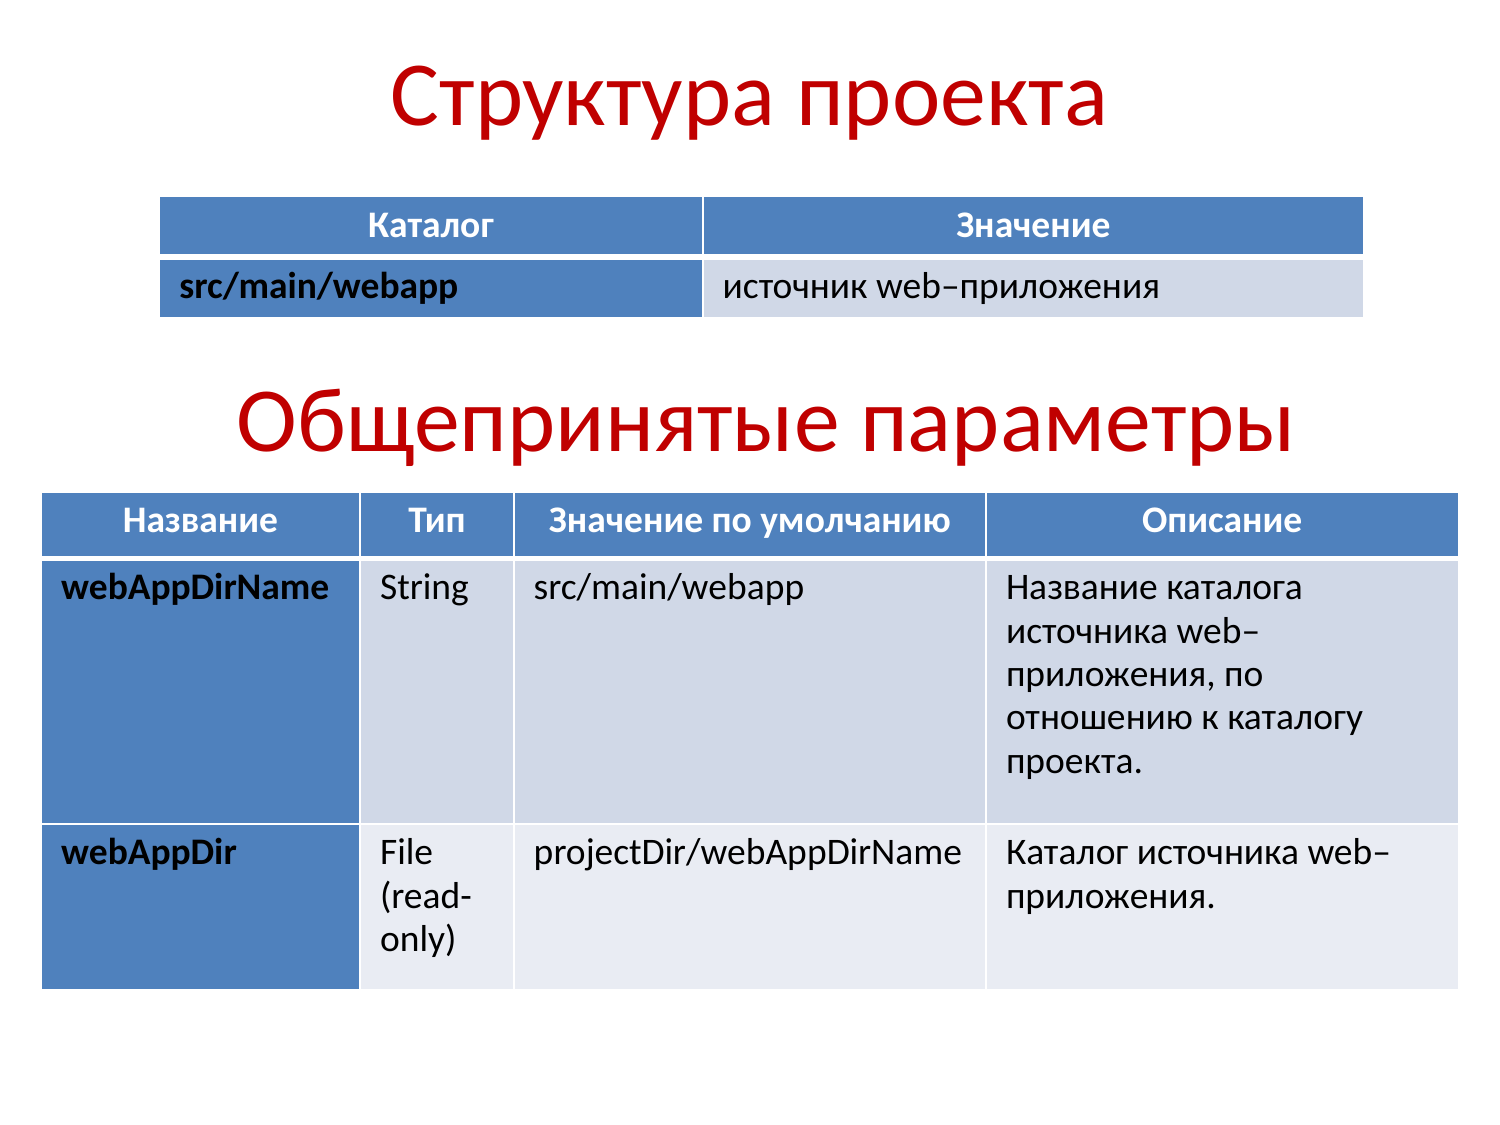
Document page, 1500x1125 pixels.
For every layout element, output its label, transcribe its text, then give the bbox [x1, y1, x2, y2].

table_header Значение [704, 197, 1363, 254]
table_cell webAppDir [42, 825, 359, 989]
table_cell String [361, 561, 513, 823]
table_cell src/main/webapp [515, 561, 985, 823]
table_cell источник web–приложения [704, 260, 1363, 317]
table_cell Каталог источника web–приложения. [987, 825, 1458, 989]
text_box Общепринятые параметры [217, 365, 1317, 492]
table_header Тип [361, 493, 513, 556]
table_cell Название каталога источника web–приложения, по отношению к каталогу проекта. [987, 561, 1458, 823]
table_header Значение по умолчанию [515, 493, 985, 556]
table_cell src/main/webapp [160, 260, 702, 317]
title Структура проекта [75, 0, 1425, 183]
table_header Описание [987, 493, 1458, 556]
table_header Каталог [160, 197, 702, 254]
table_cell File (read-only) [361, 825, 513, 989]
table_cell webAppDirName [42, 561, 359, 823]
table_header Название [42, 493, 359, 556]
table_cell projectDir/webAppDirName [515, 825, 985, 989]
